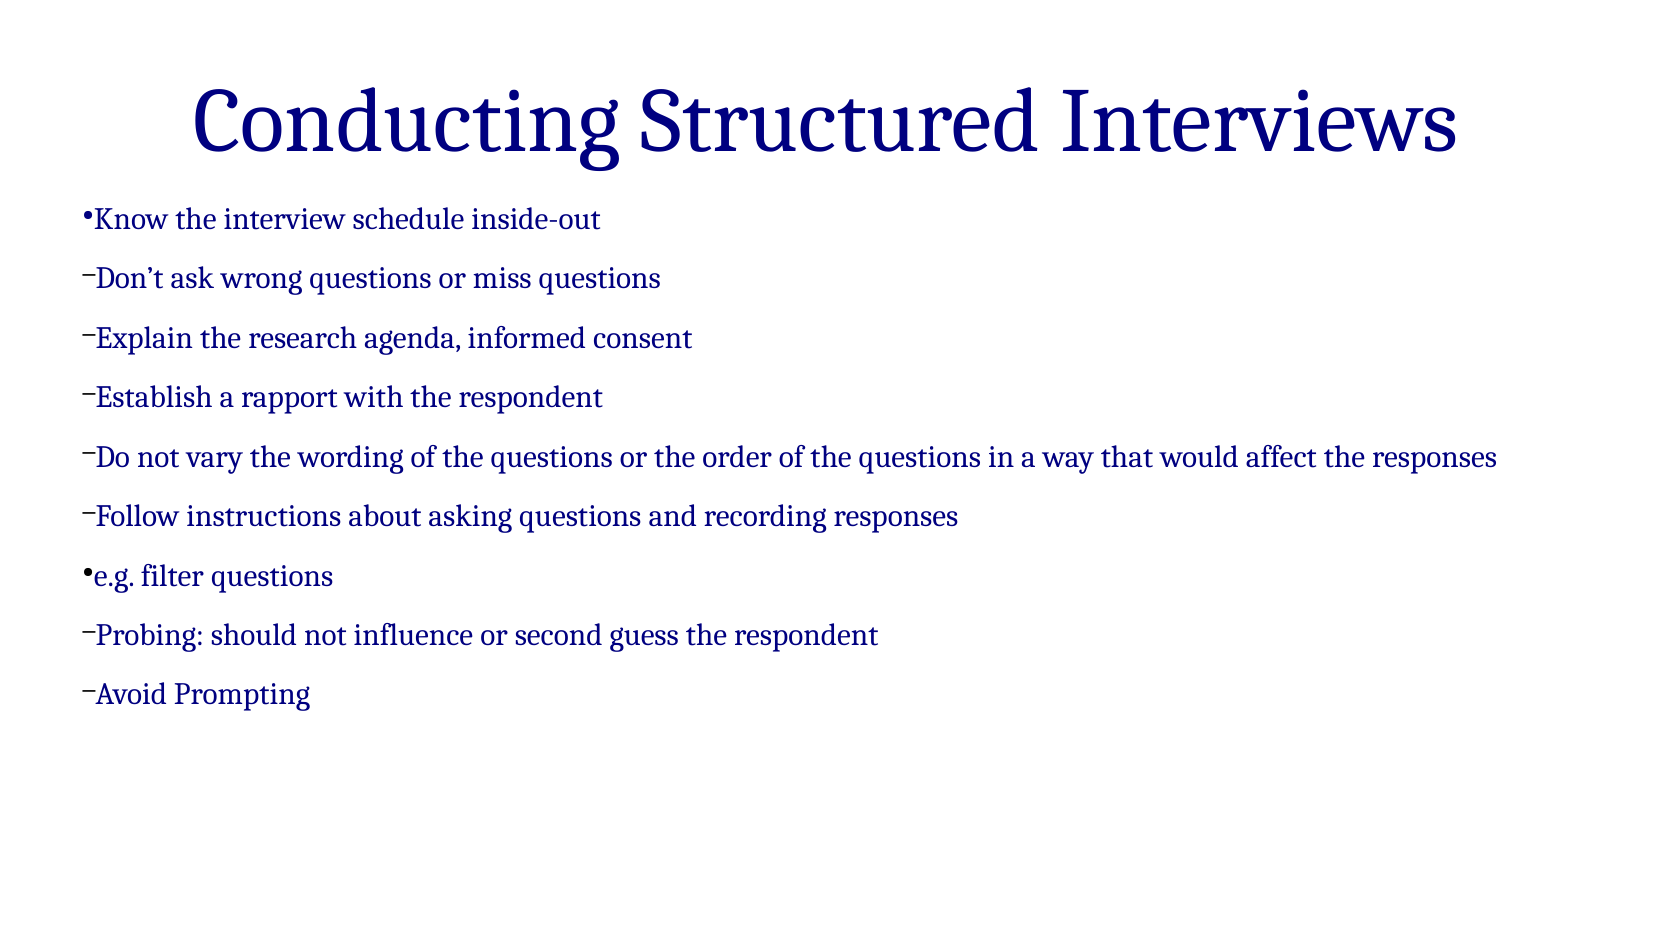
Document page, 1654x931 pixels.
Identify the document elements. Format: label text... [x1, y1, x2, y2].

title Conducting Structured Interviews [82, 7, 1571, 205]
list Know the interview schedule inside-out Don’t ask wrong questions or miss questions Explain the research agenda, informed consent Establish a rapport with the respondent Do not vary the wording of the questions or the order of the questions in a way that would affect the responses Follow instructions about asking questions and recording responses e.g. filter questions Probing: should not influence or second guess the respondent Avoid Prompting [82, 205, 1571, 745]
